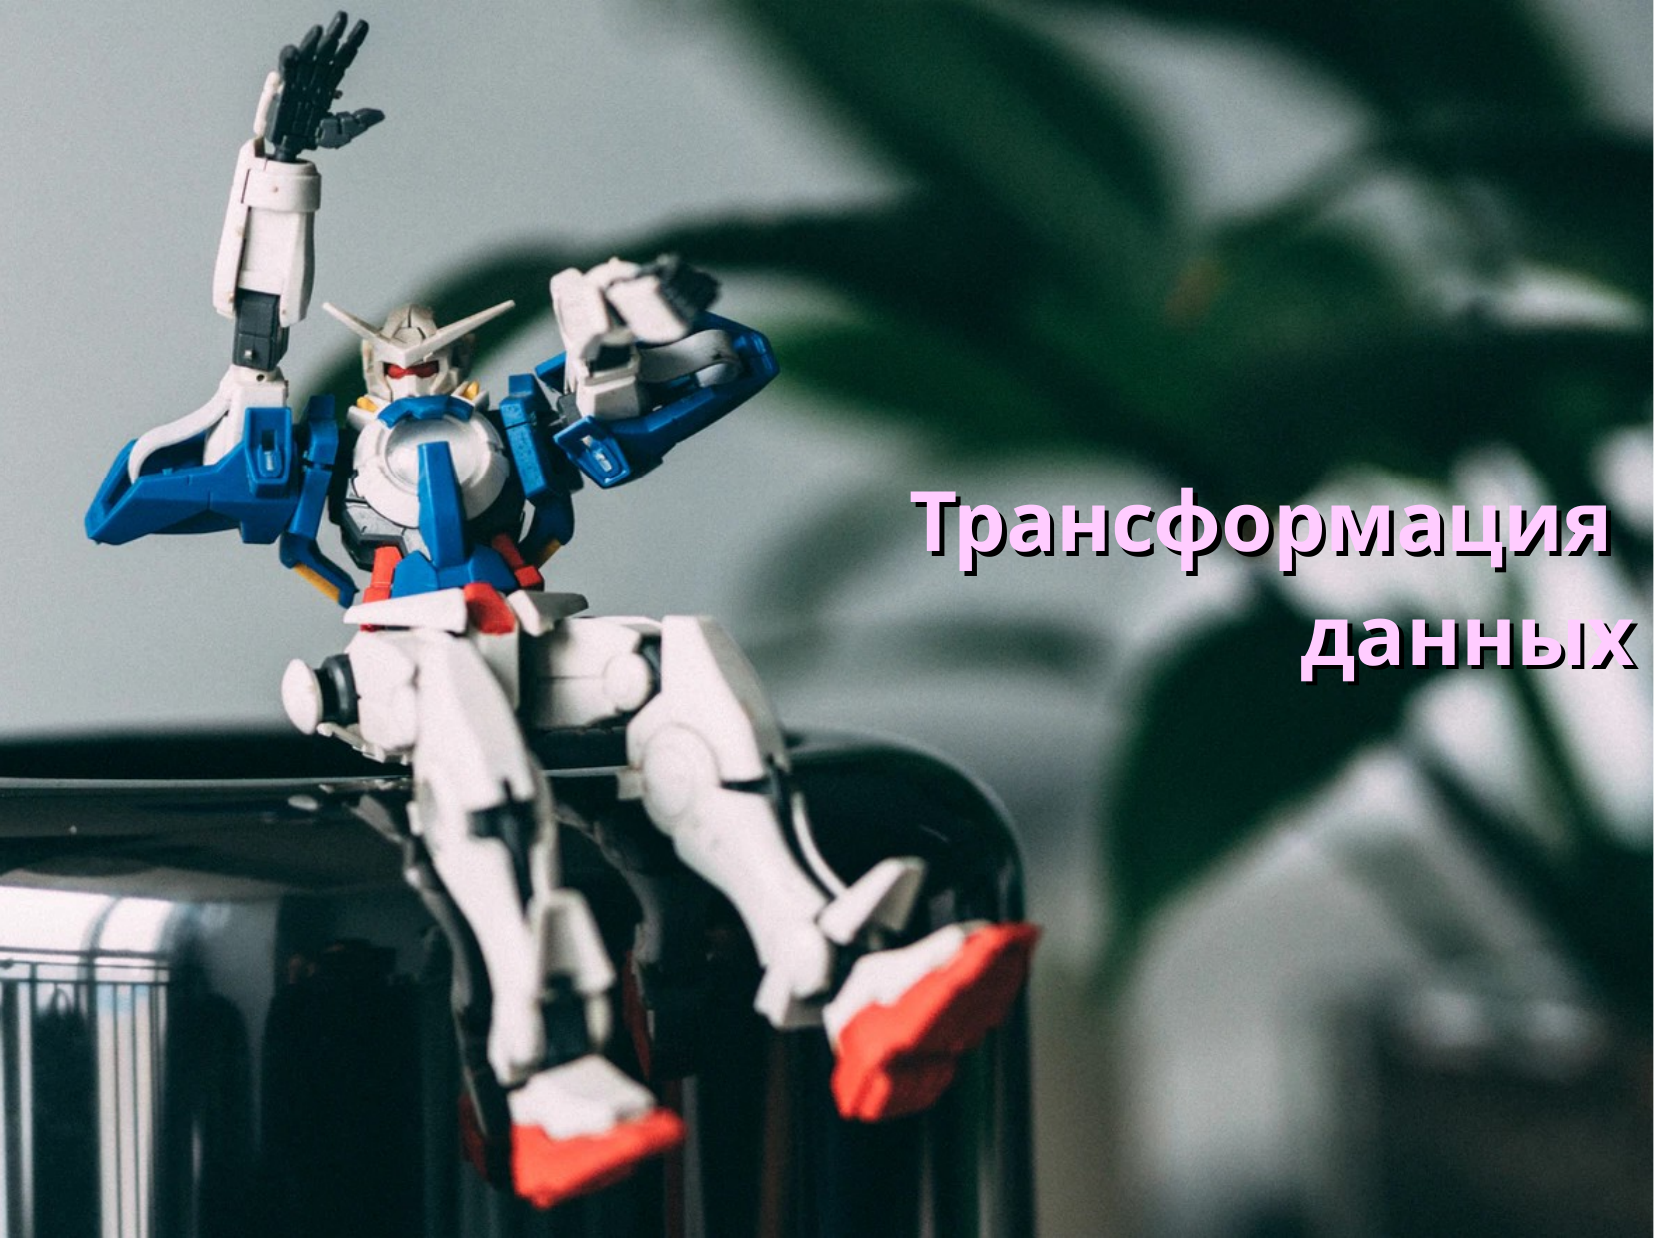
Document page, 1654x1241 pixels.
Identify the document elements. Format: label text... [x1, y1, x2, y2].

picture [0, 0, 1654, 1238]
subtitle Трансформация данных [15, 19, 1636, 1133]
